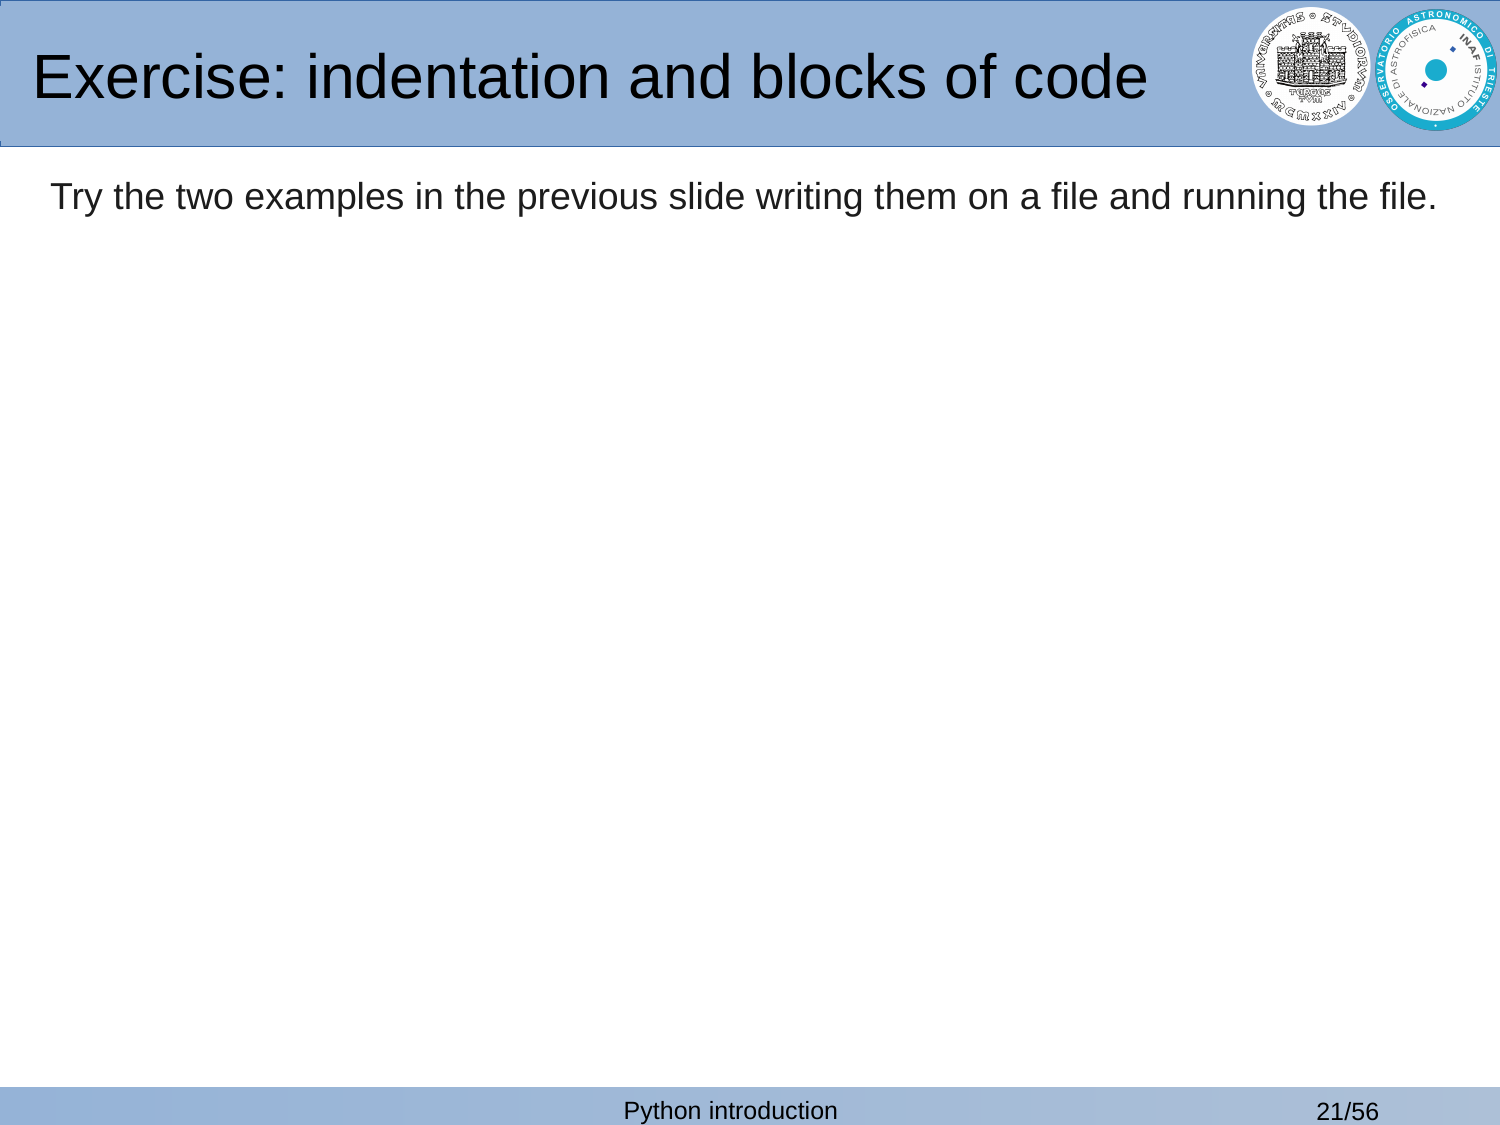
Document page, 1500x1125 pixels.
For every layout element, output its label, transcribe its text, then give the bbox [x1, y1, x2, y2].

picture [1252, 0, 1500, 156]
list Try the two examples in the previous slide writing them on a file and running the file. [35, 164, 1455, 1006]
text_box Exercise: indentation and blocks of code [0, 5, 1243, 141]
